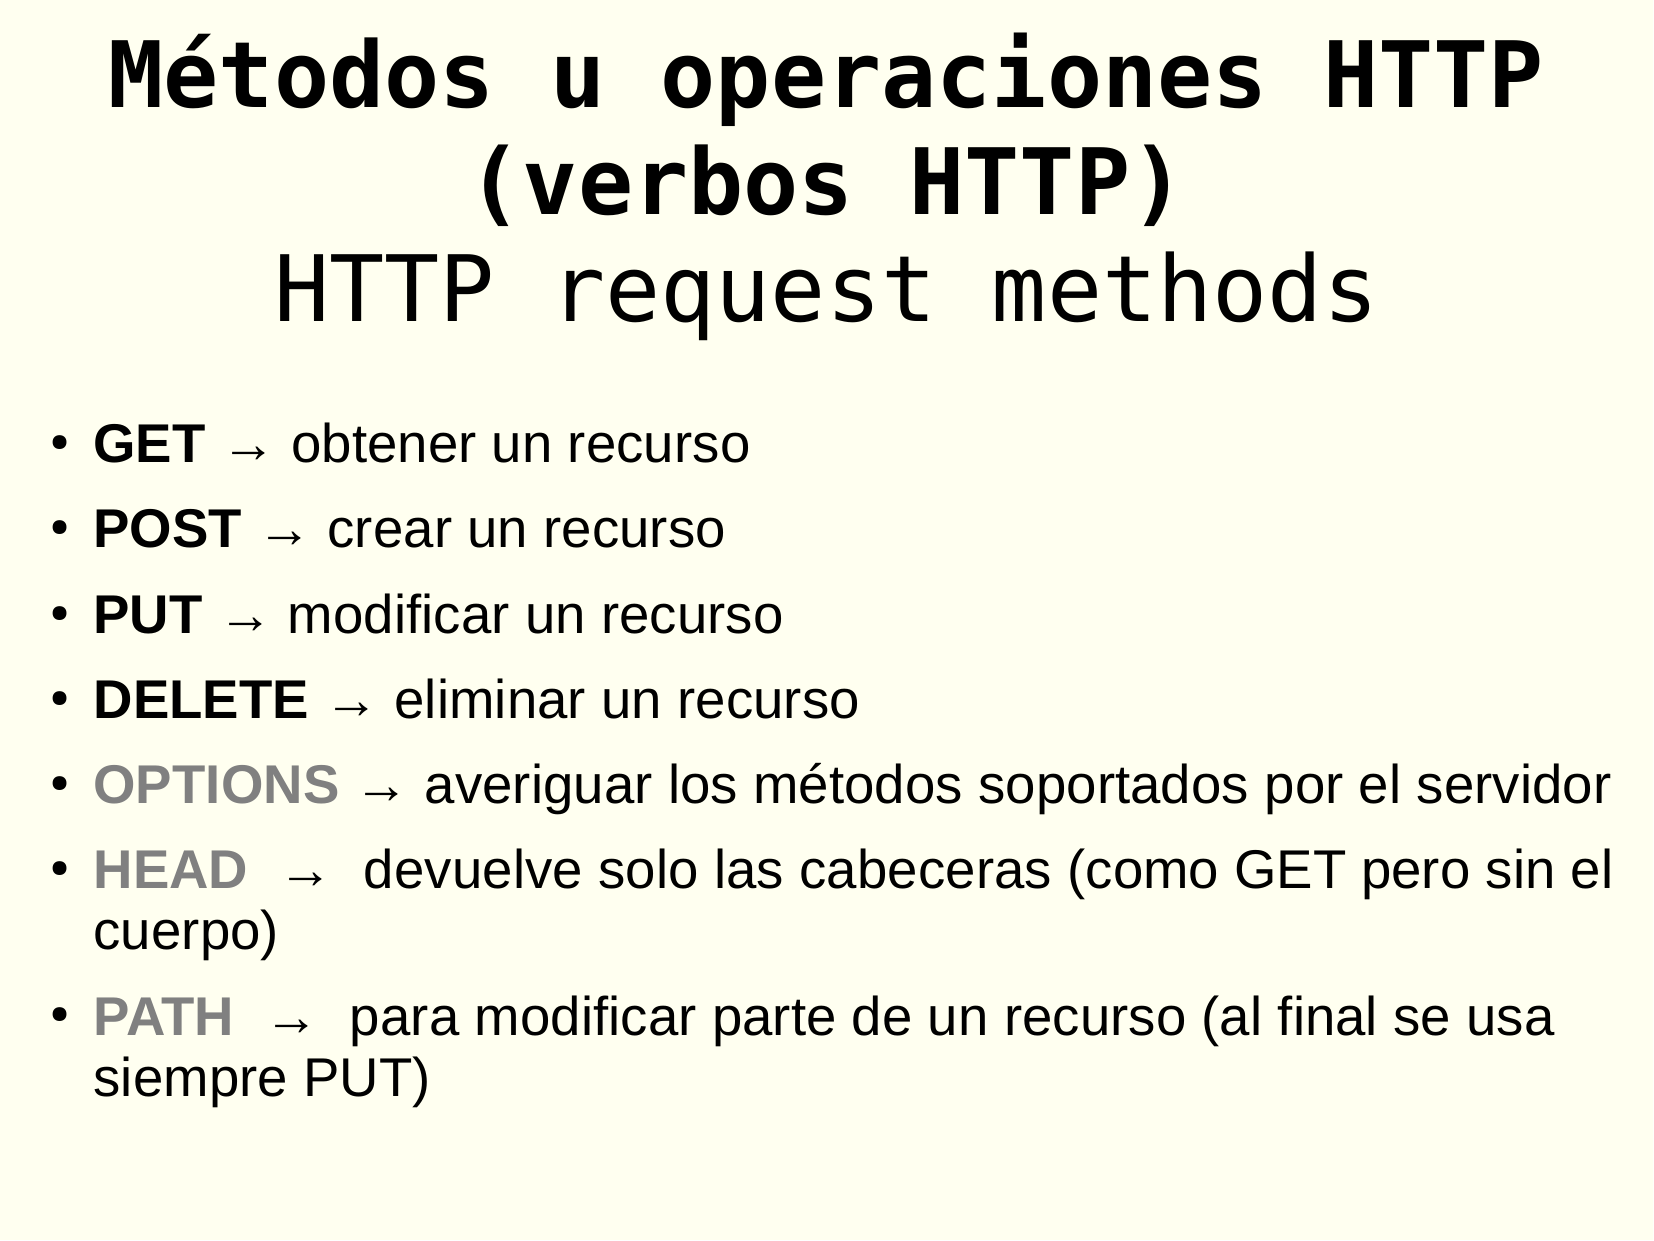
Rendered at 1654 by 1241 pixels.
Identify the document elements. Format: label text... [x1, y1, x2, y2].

title Métodos u operaciones HTTP (verbos HTTP) HTTP request methods [82, 21, 1571, 344]
list GET → obtener un recurso POST → crear un recurso PUT → modificar un recurso DELETE → eliminar un recurso OPTIONS → averiguar los métodos soportados por el servidor HEAD → devuelve solo las cabeceras (como GET pero sin el cuerpo) PATH → para modificar parte de un recurso (al final se usa siempre PUT) [35, 413, 1621, 1136]
